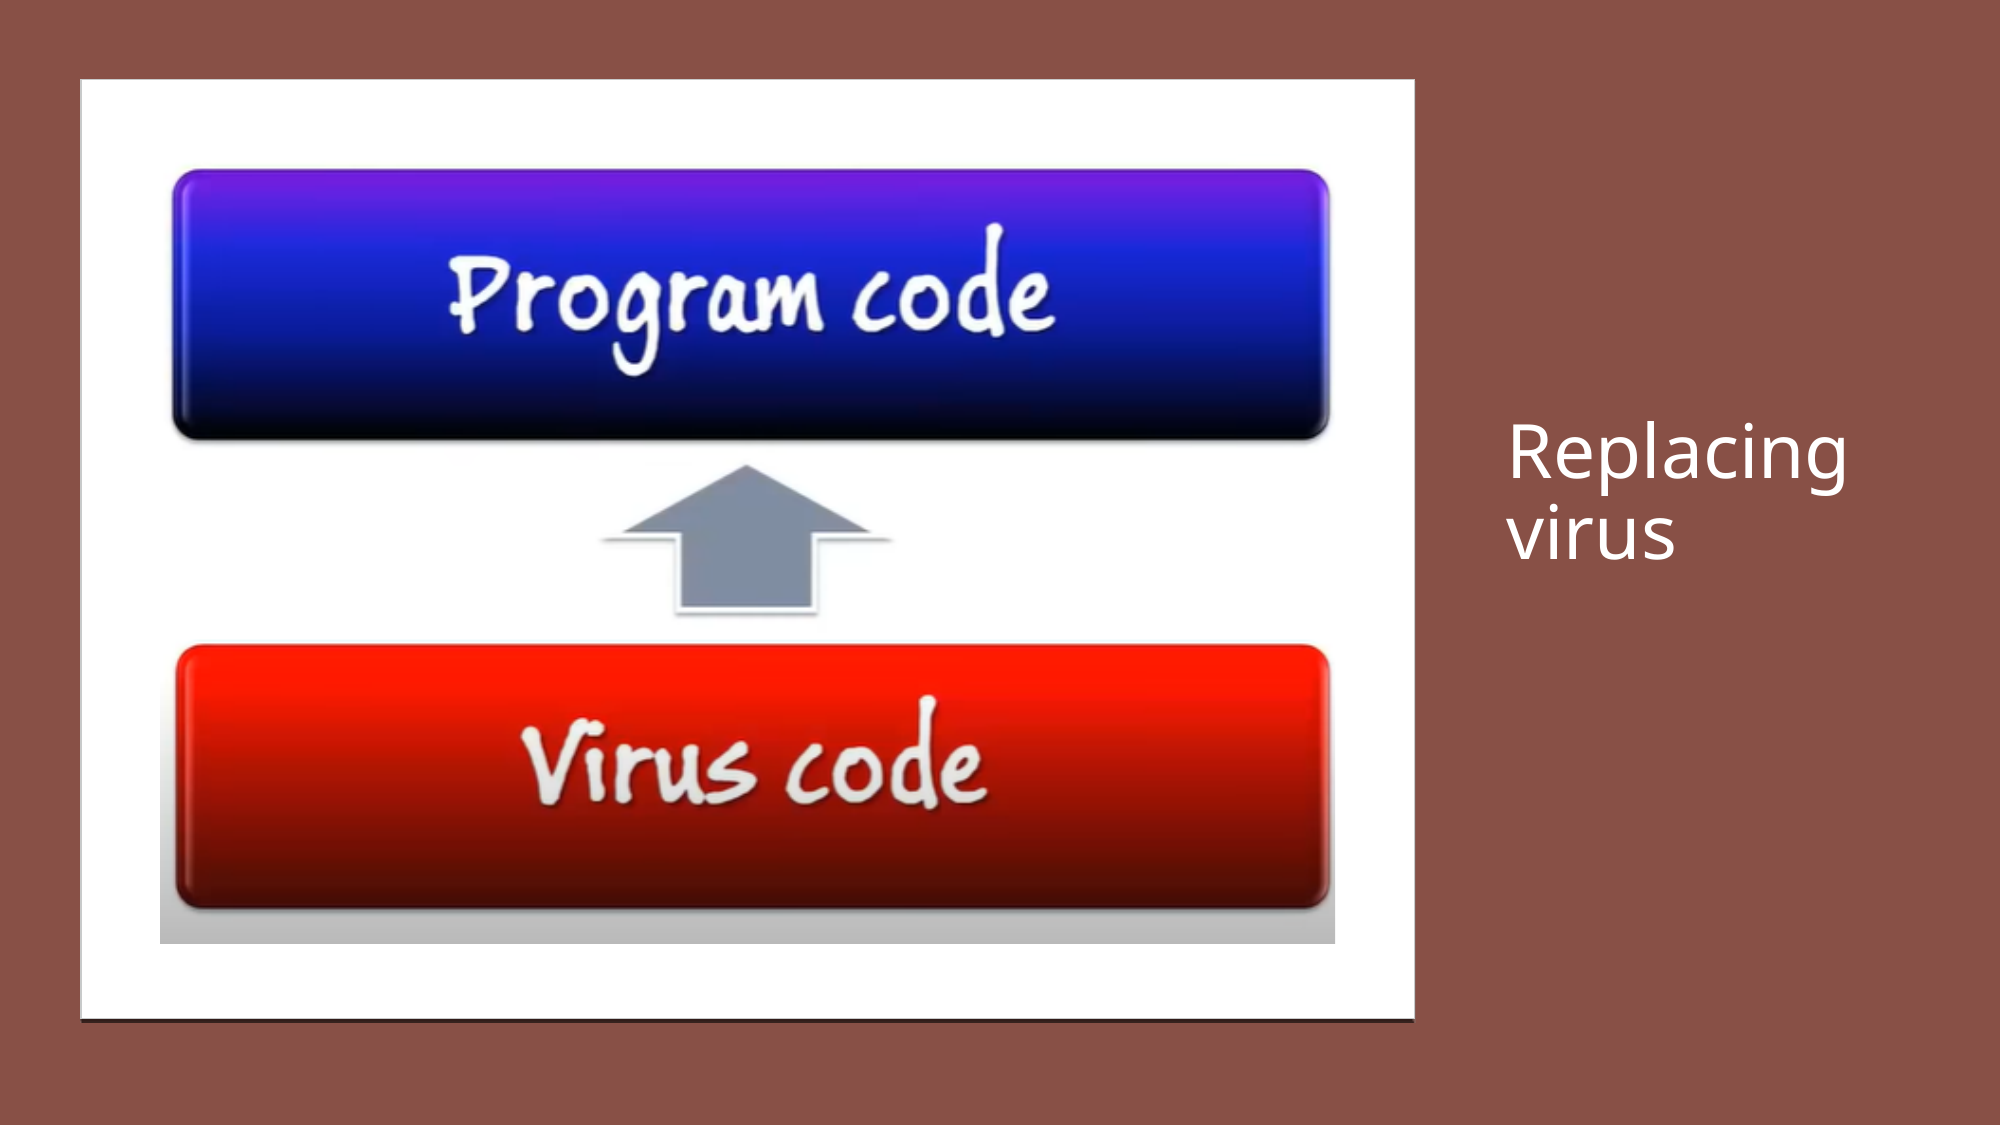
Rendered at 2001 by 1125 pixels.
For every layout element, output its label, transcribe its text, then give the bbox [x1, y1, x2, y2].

picture [160, 154, 1336, 944]
text_box [0, 0, 2000, 1125]
title Replacing virus [1491, 101, 1921, 889]
